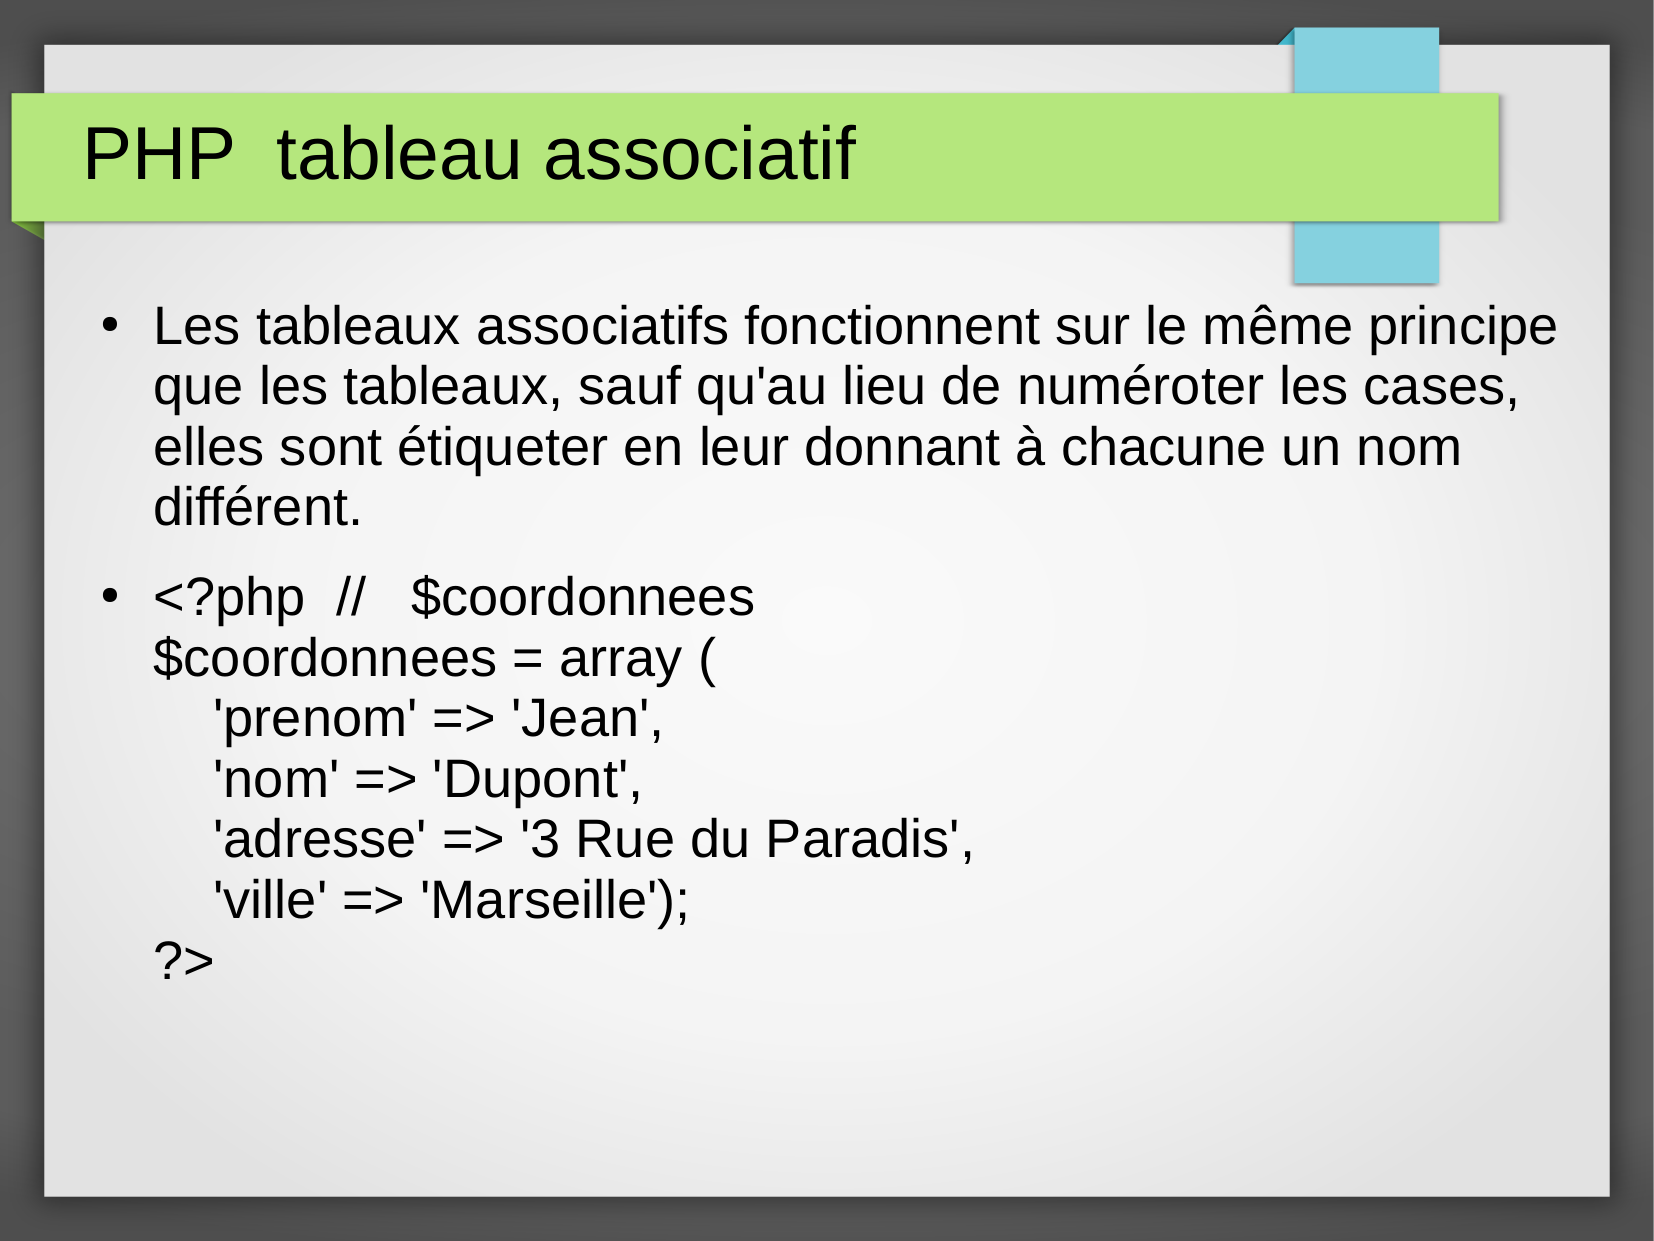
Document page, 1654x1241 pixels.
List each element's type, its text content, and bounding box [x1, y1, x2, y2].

picture [0, 0, 1654, 1241]
list Les tableaux associatifs fonctionnent sur le même principe que les tableaux, sauf qu'au lieu de numéroter les cases, elles sont étiqueter en leur donnant à chacune un nom différent. <?php // $coordonnees $coordonnees = array ( 'prenom' => 'Jean', 'nom' => 'Dupont', 'adresse' => '3 Rue du Paradis', 'ville' => 'Marseille'); ?> [82, 295, 1571, 1015]
title PHP tableau associatif [82, 94, 1264, 213]
